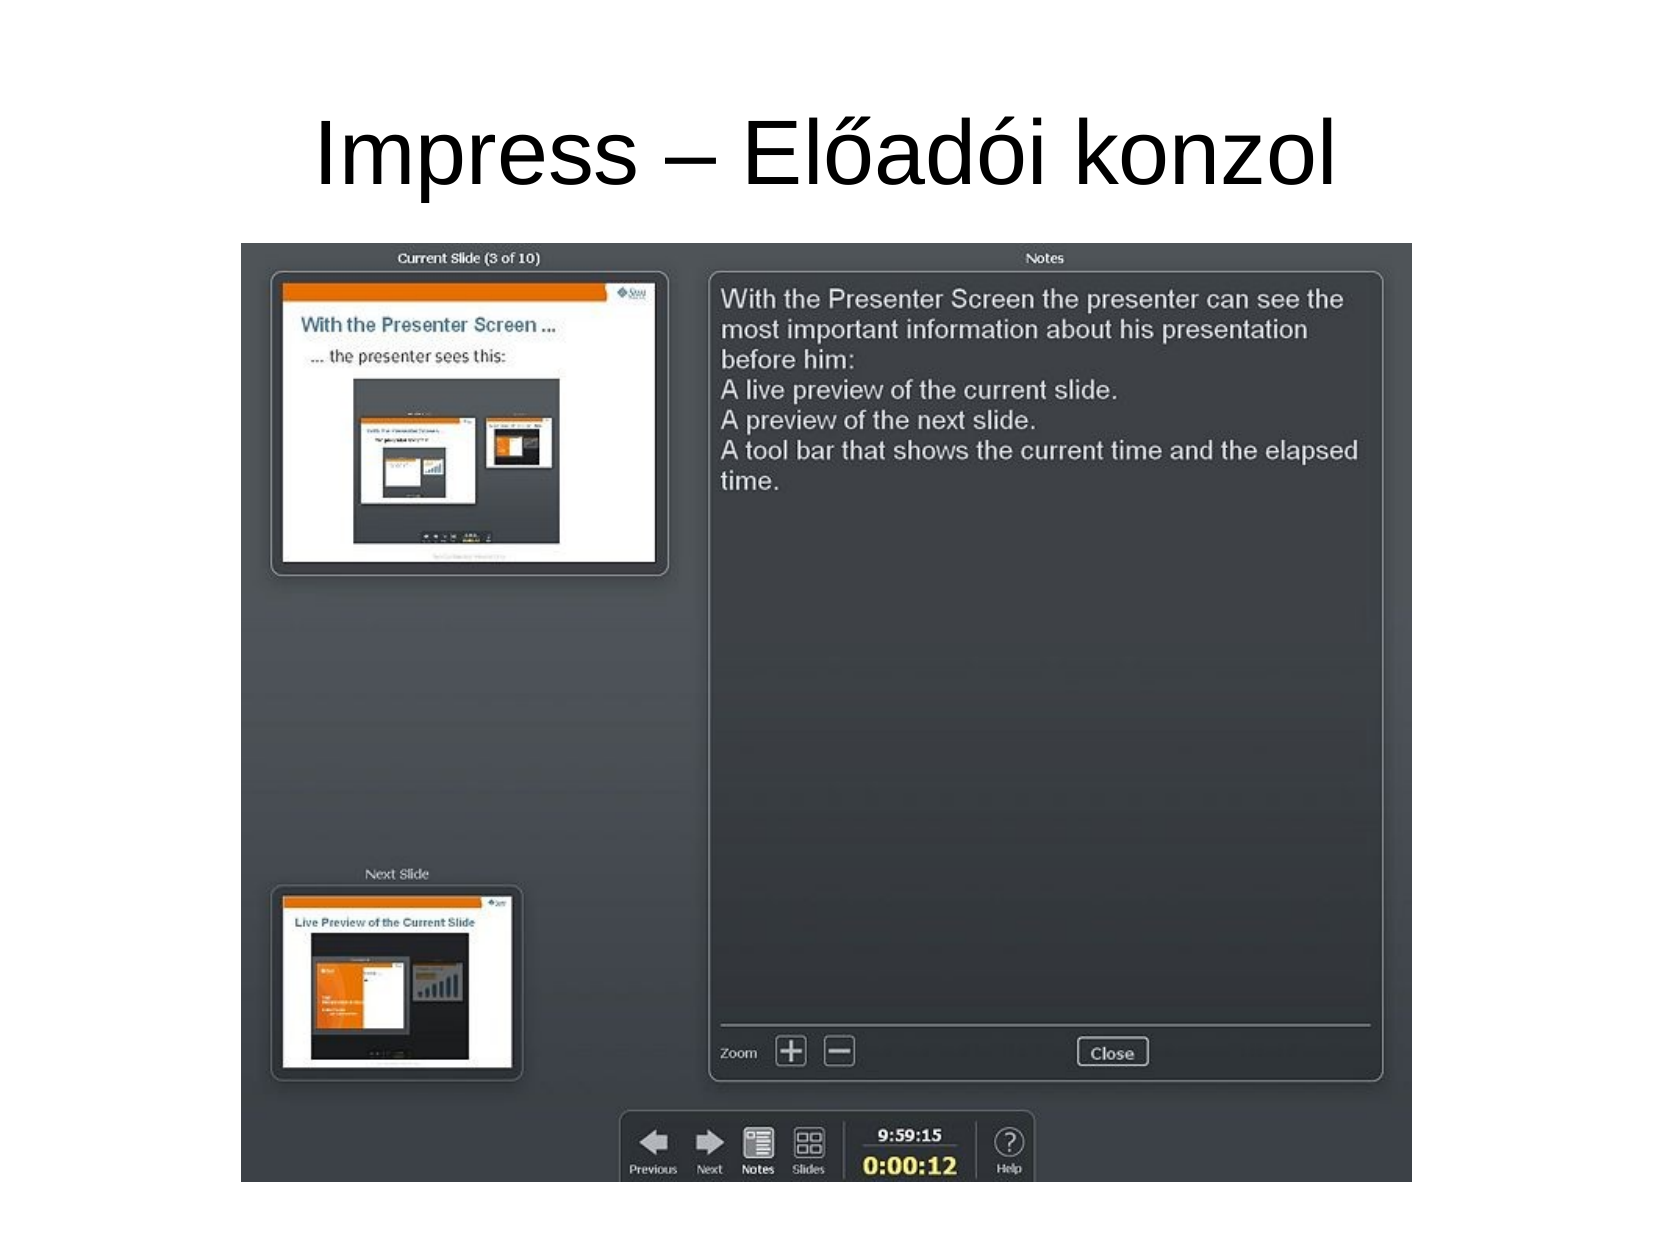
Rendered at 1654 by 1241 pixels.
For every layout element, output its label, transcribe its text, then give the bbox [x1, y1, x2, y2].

picture [241, 243, 1412, 1182]
title Impress – Előadói konzol [82, 56, 1571, 250]
